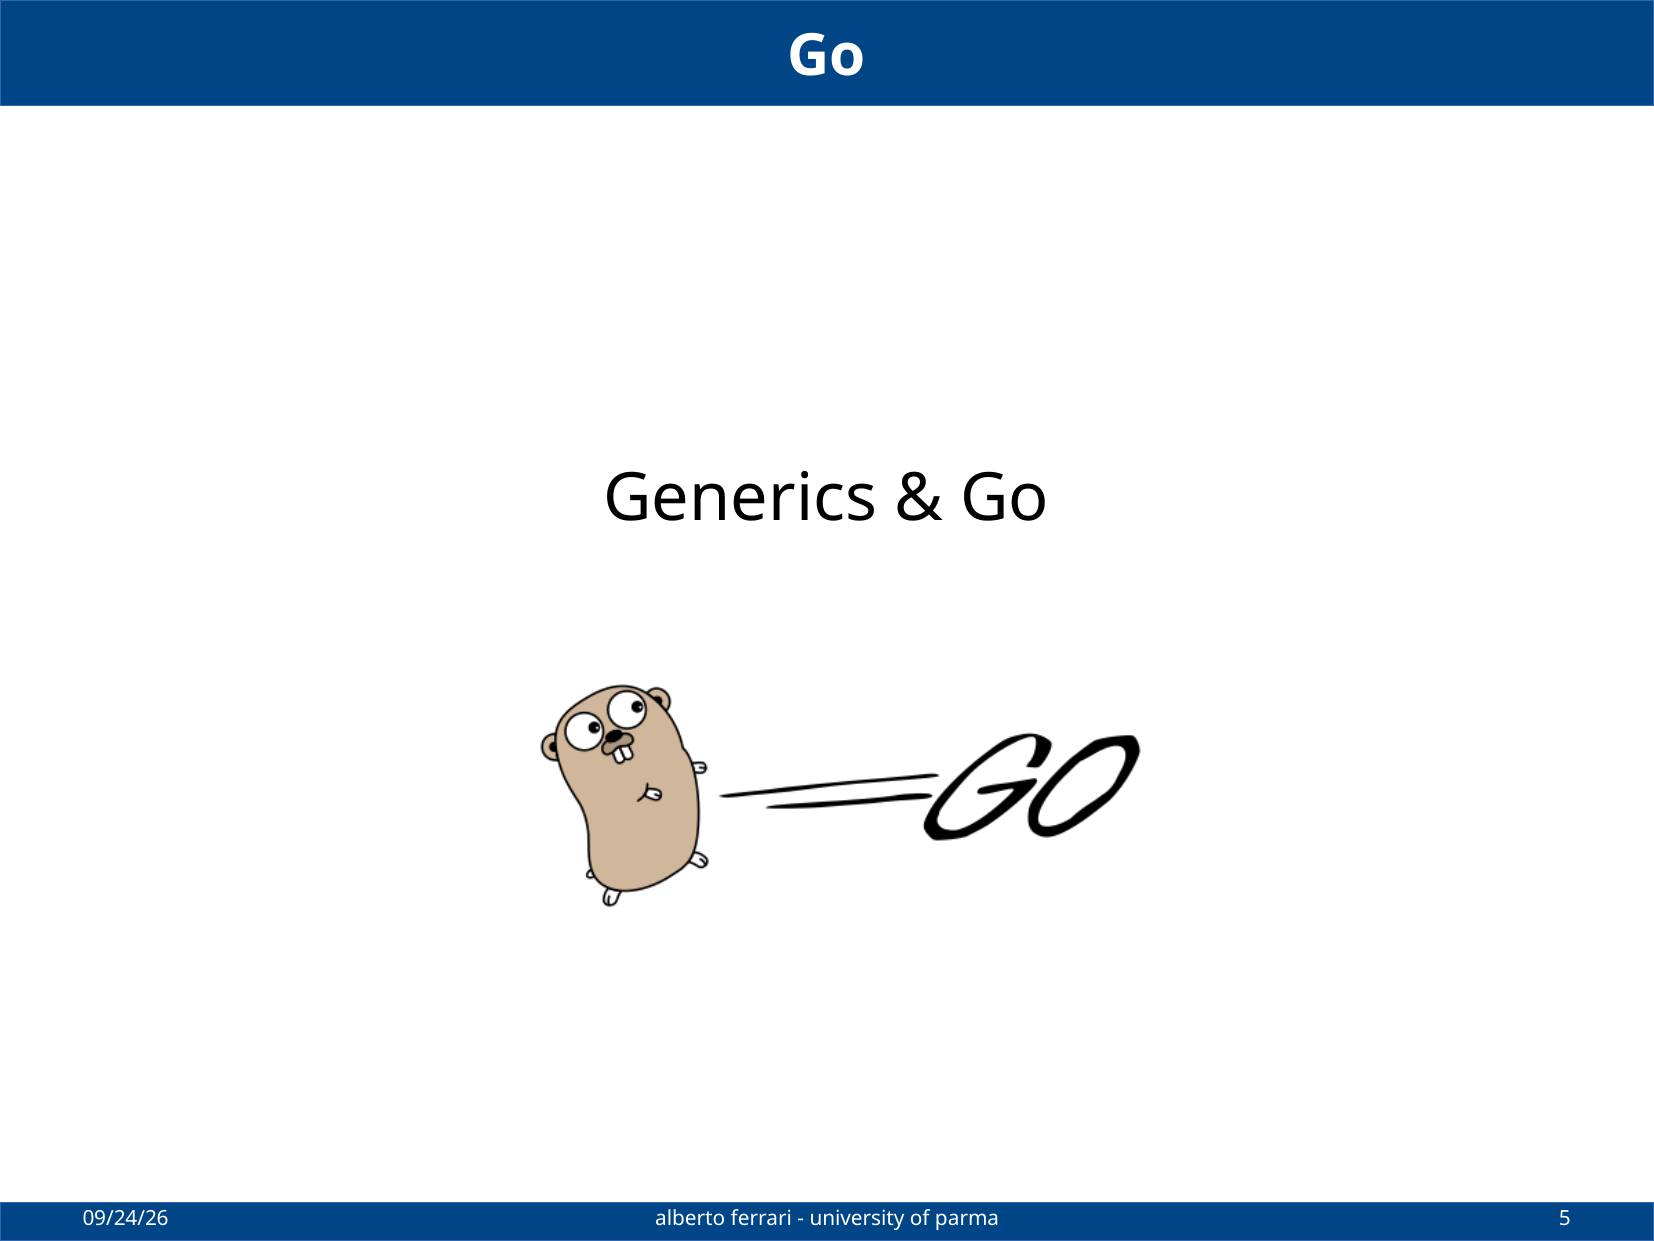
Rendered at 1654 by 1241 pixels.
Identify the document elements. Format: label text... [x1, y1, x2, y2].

subtitle Generics & Go [82, 135, 1571, 855]
picture [509, 629, 1171, 961]
title Go [0, 0, 1654, 106]
